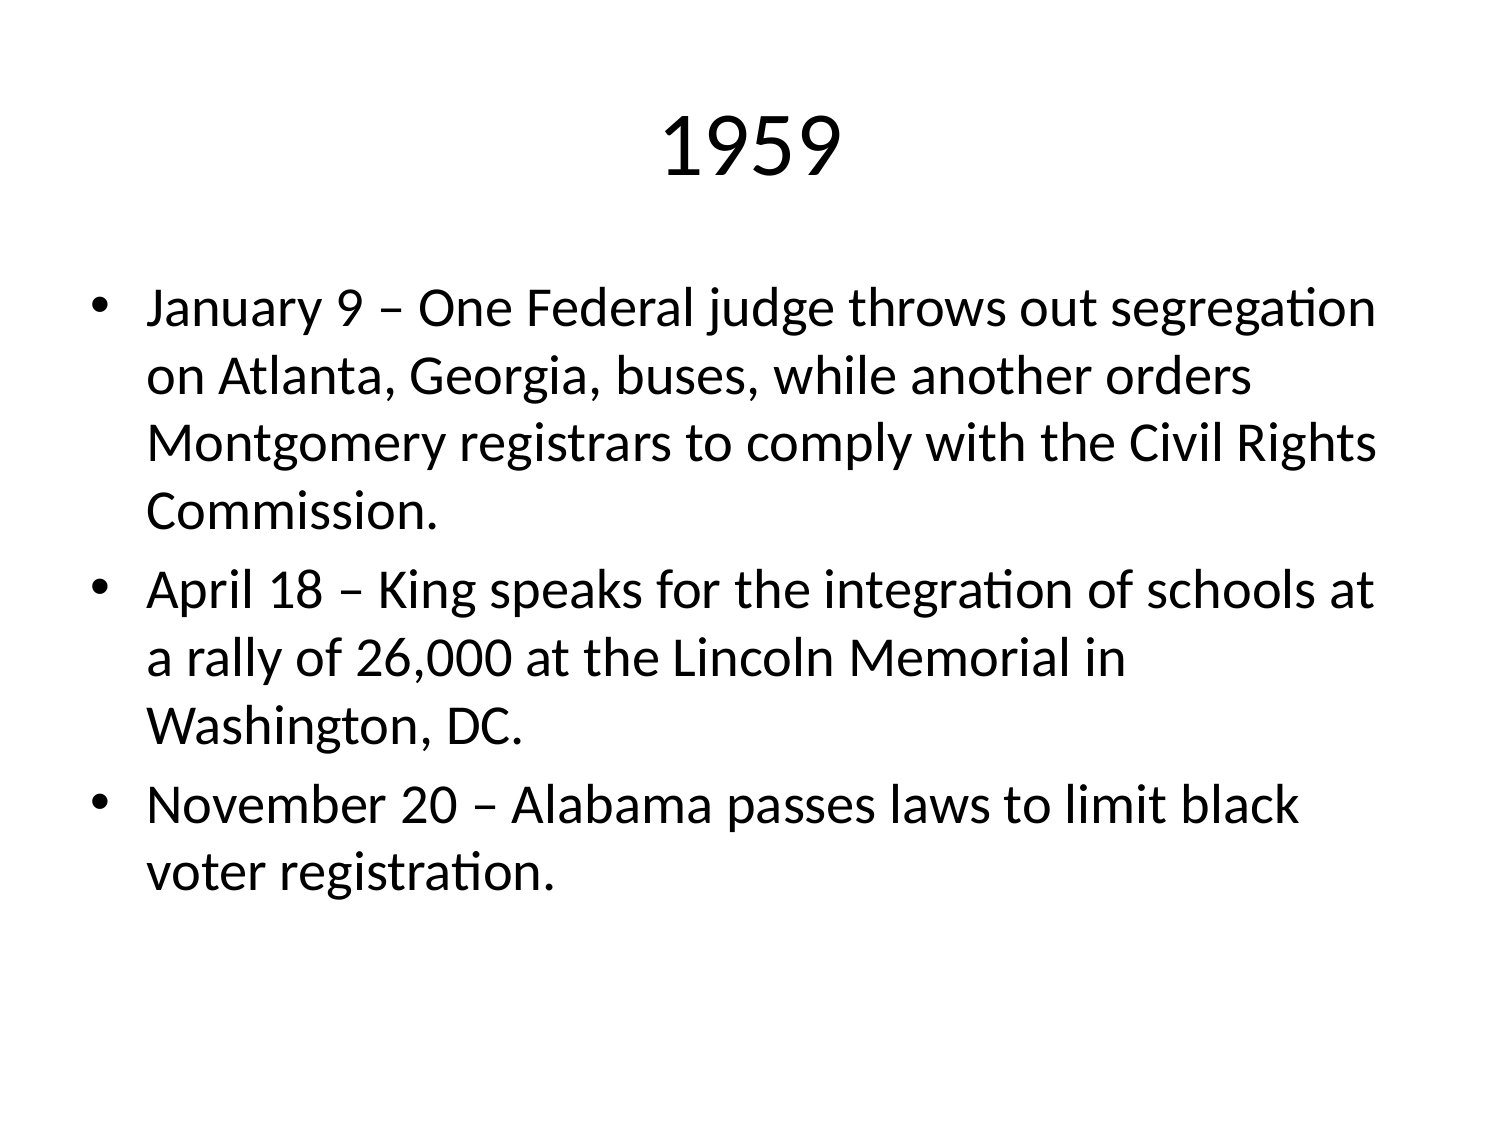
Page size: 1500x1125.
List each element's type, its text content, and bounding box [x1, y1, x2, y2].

title 1959 [75, 45, 1425, 233]
list January 9 – One Federal judge throws out segregation on Atlanta, Georgia, buses, while another orders Montgomery registrars to comply with the Civil Rights Commission. April 18 – King speaks for the integration of schools at a rally of 26,000 at the Lincoln Memorial in Washington, DC. November 20 – Alabama passes laws to limit black voter registration. [75, 262, 1425, 1005]
